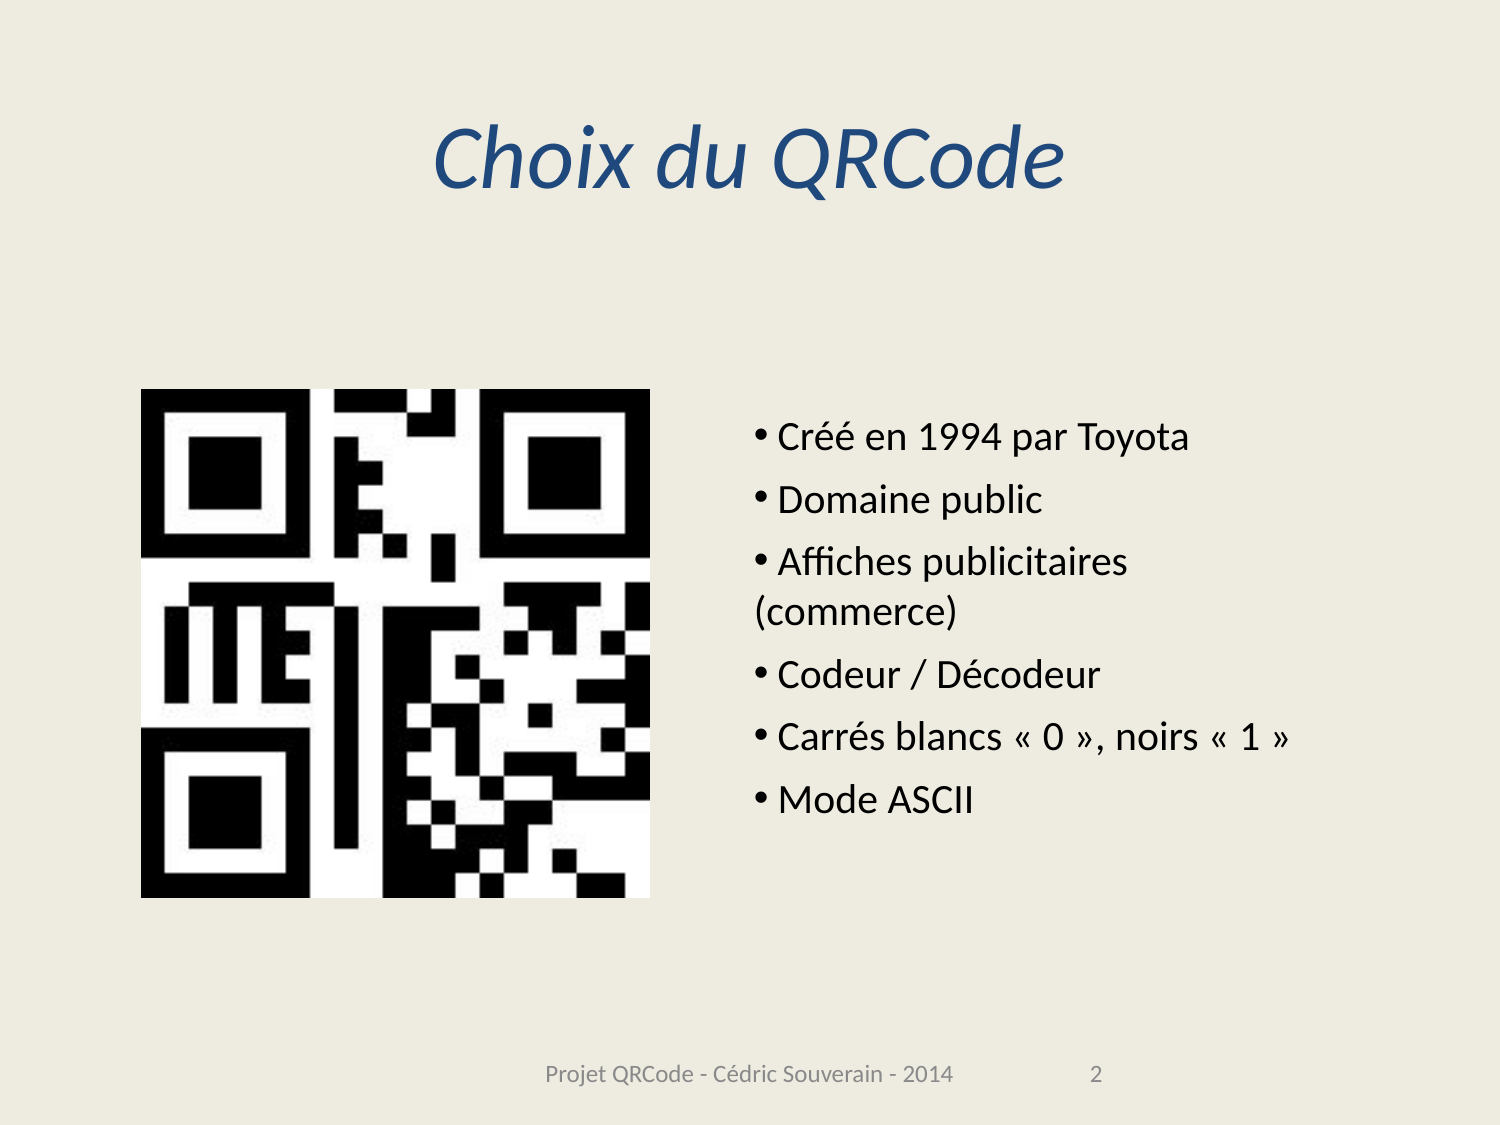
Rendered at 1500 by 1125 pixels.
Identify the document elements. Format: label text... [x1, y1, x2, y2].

text_box Projet QRCode - Cédric Souverain - 2014 [512, 1042, 988, 1103]
subtitle Créé en 1994 par Toyota Domaine public Affiches publicitaires (commerce) Codeur / Décodeur Carrés blancs « 0 », noirs « 1 » Mode ASCII [738, 401, 1347, 863]
text_box <number> [1074, 1042, 1426, 1103]
title Choix du QRCode [112, 30, 1388, 273]
picture [141, 389, 650, 898]
